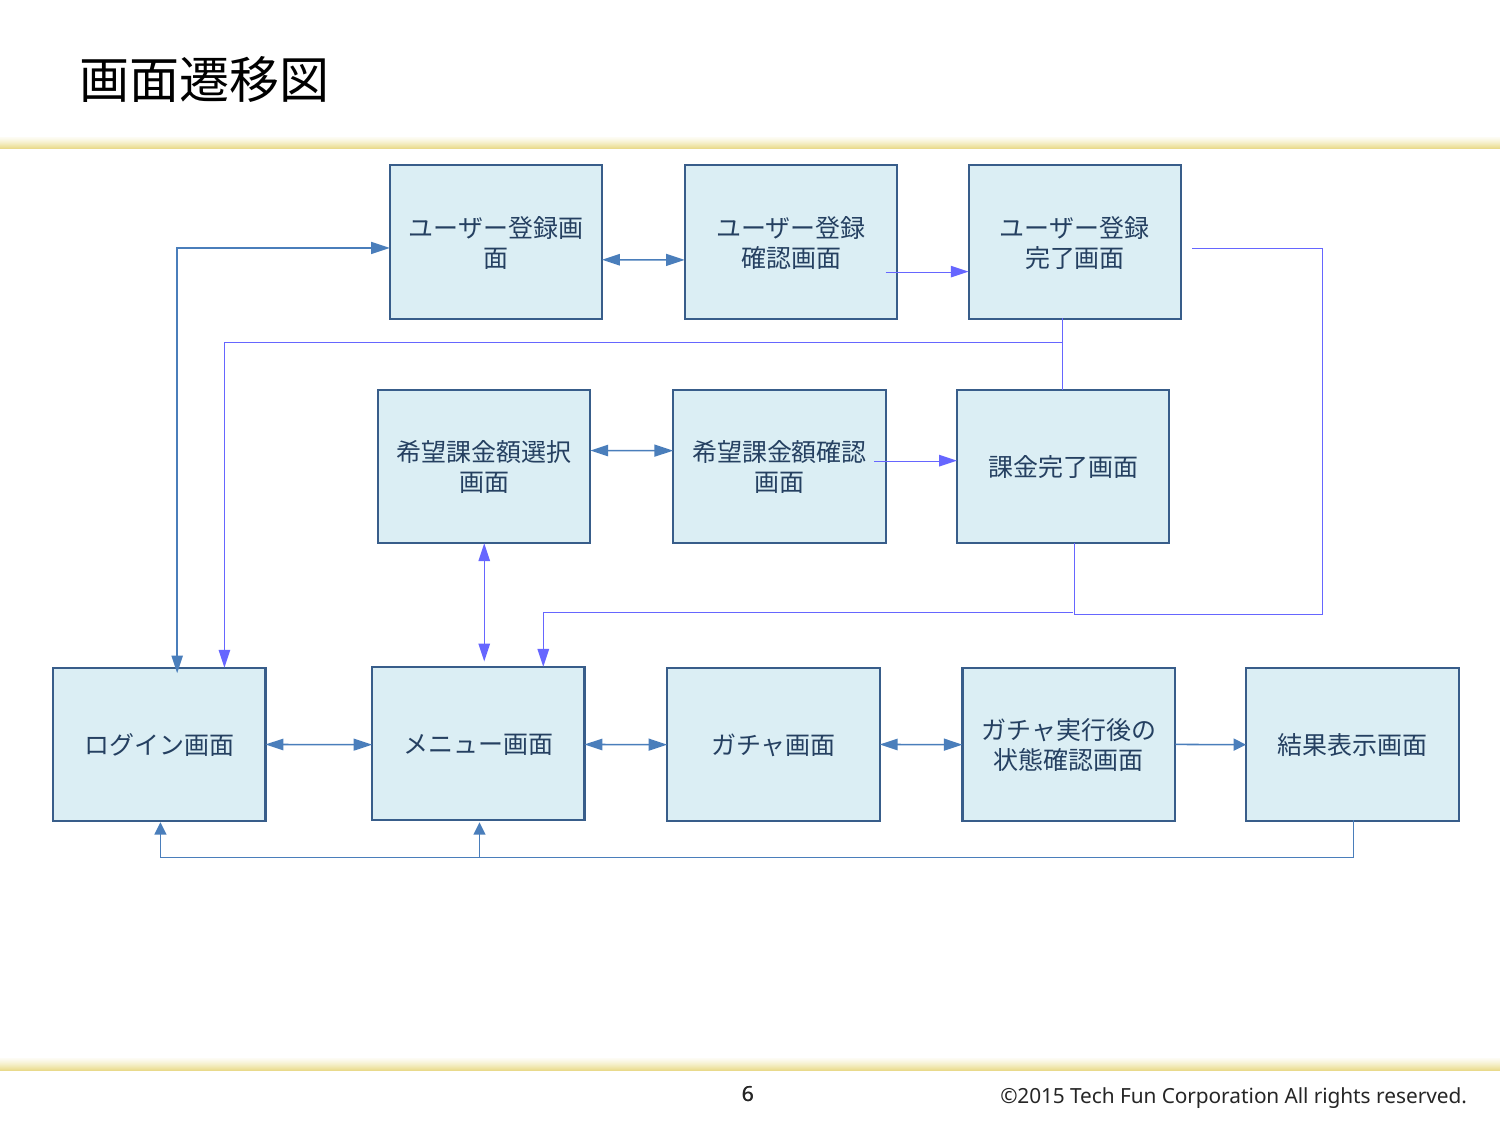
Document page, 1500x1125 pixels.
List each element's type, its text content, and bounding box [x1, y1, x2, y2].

text_box 希望課金額確認画面 [673, 389, 886, 544]
text_box ユーザー登録 確認画面 [684, 165, 898, 319]
text_box ガチャ実行後の 状態確認画面 [962, 667, 1176, 822]
picture [0, 137, 1500, 149]
text_box 希望課金額選択画面 [377, 389, 591, 544]
slide_number <番号> [572, 1065, 923, 1125]
text_box 結果表示画面 [1246, 667, 1459, 822]
text_box メニュー画面 [372, 666, 585, 821]
footer ©2015 Tech Fun Corporation All rights reserved. [939, 1065, 1482, 1125]
text_box ユーザー登録 完了画面 [968, 165, 1182, 319]
picture [0, 1058, 1500, 1071]
text_box ガチャ画面 [667, 667, 880, 822]
text_box ログイン画面 [53, 667, 266, 822]
text_box 課金完了画面 [956, 389, 1170, 544]
text_box ユーザー登録画面 [389, 165, 603, 319]
text_box 画面遷移図 [64, 18, 1235, 138]
